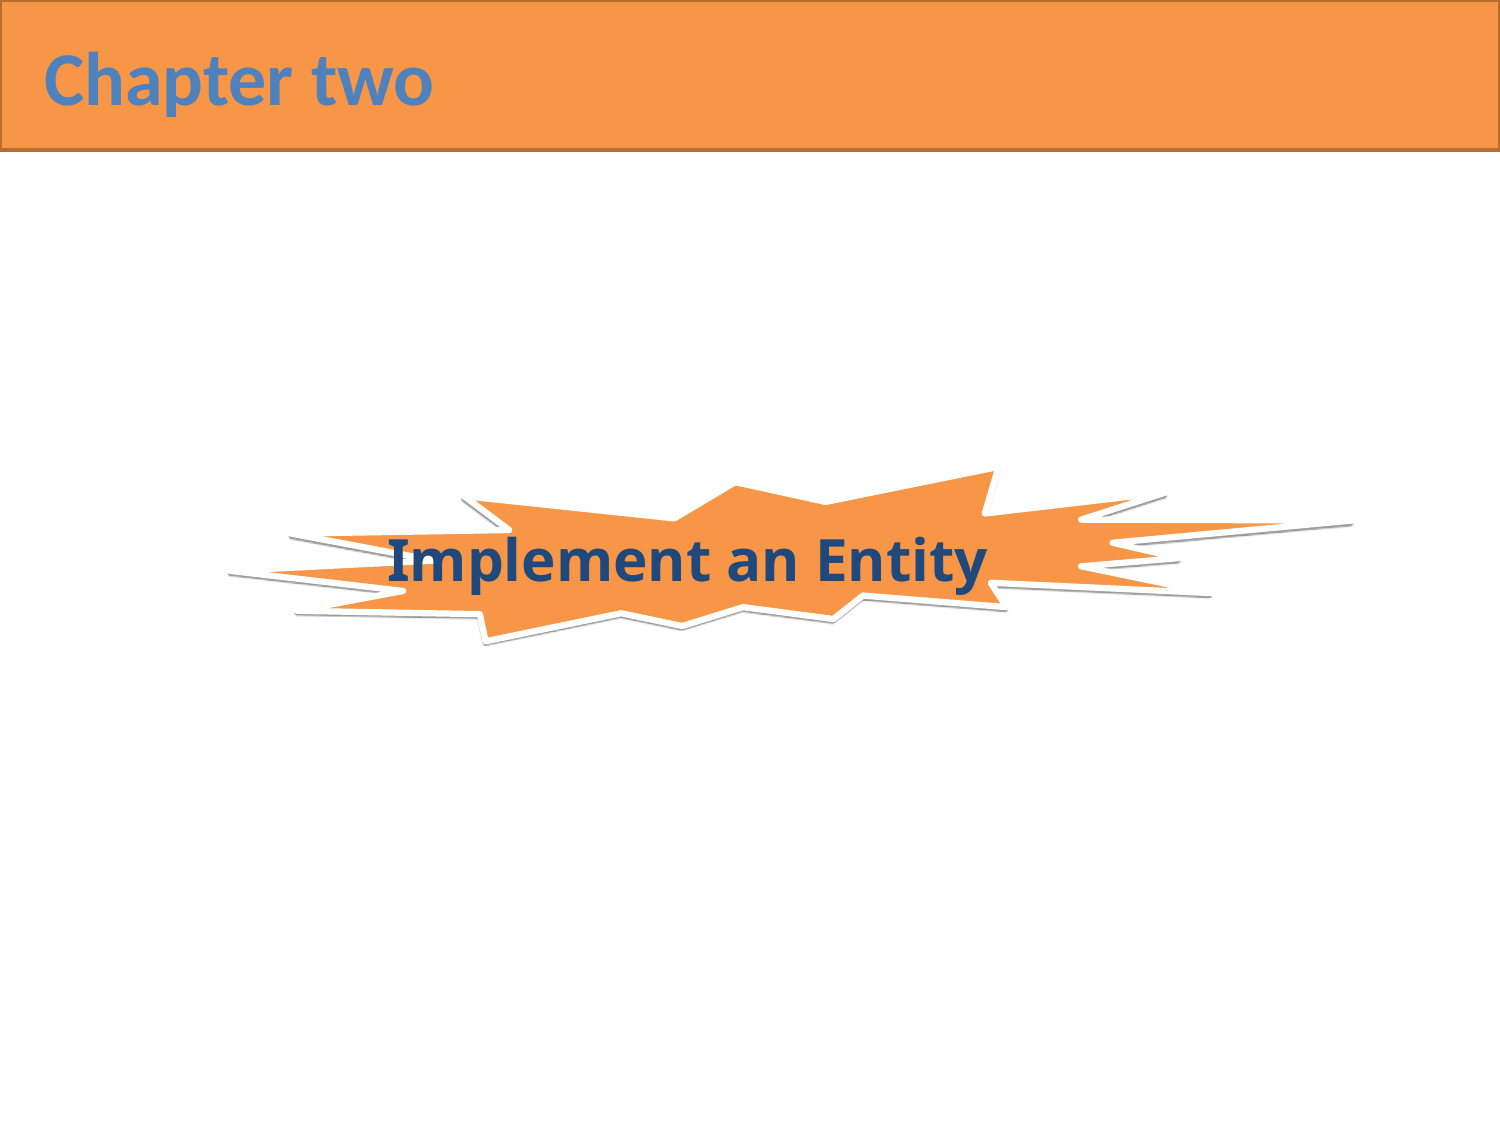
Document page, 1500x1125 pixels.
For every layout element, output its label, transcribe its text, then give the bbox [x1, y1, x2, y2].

text_box [680, 466, 1166, 515]
text_box [930, 601, 1007, 608]
text_box [230, 569, 250, 574]
text_box [296, 601, 857, 642]
text_box [464, 496, 643, 515]
text_box Implement an Entity [250, 515, 1290, 601]
text_box [1290, 520, 1353, 527]
text_box [0, 0, 1500, 150]
title Chapter two [29, 21, 1188, 129]
